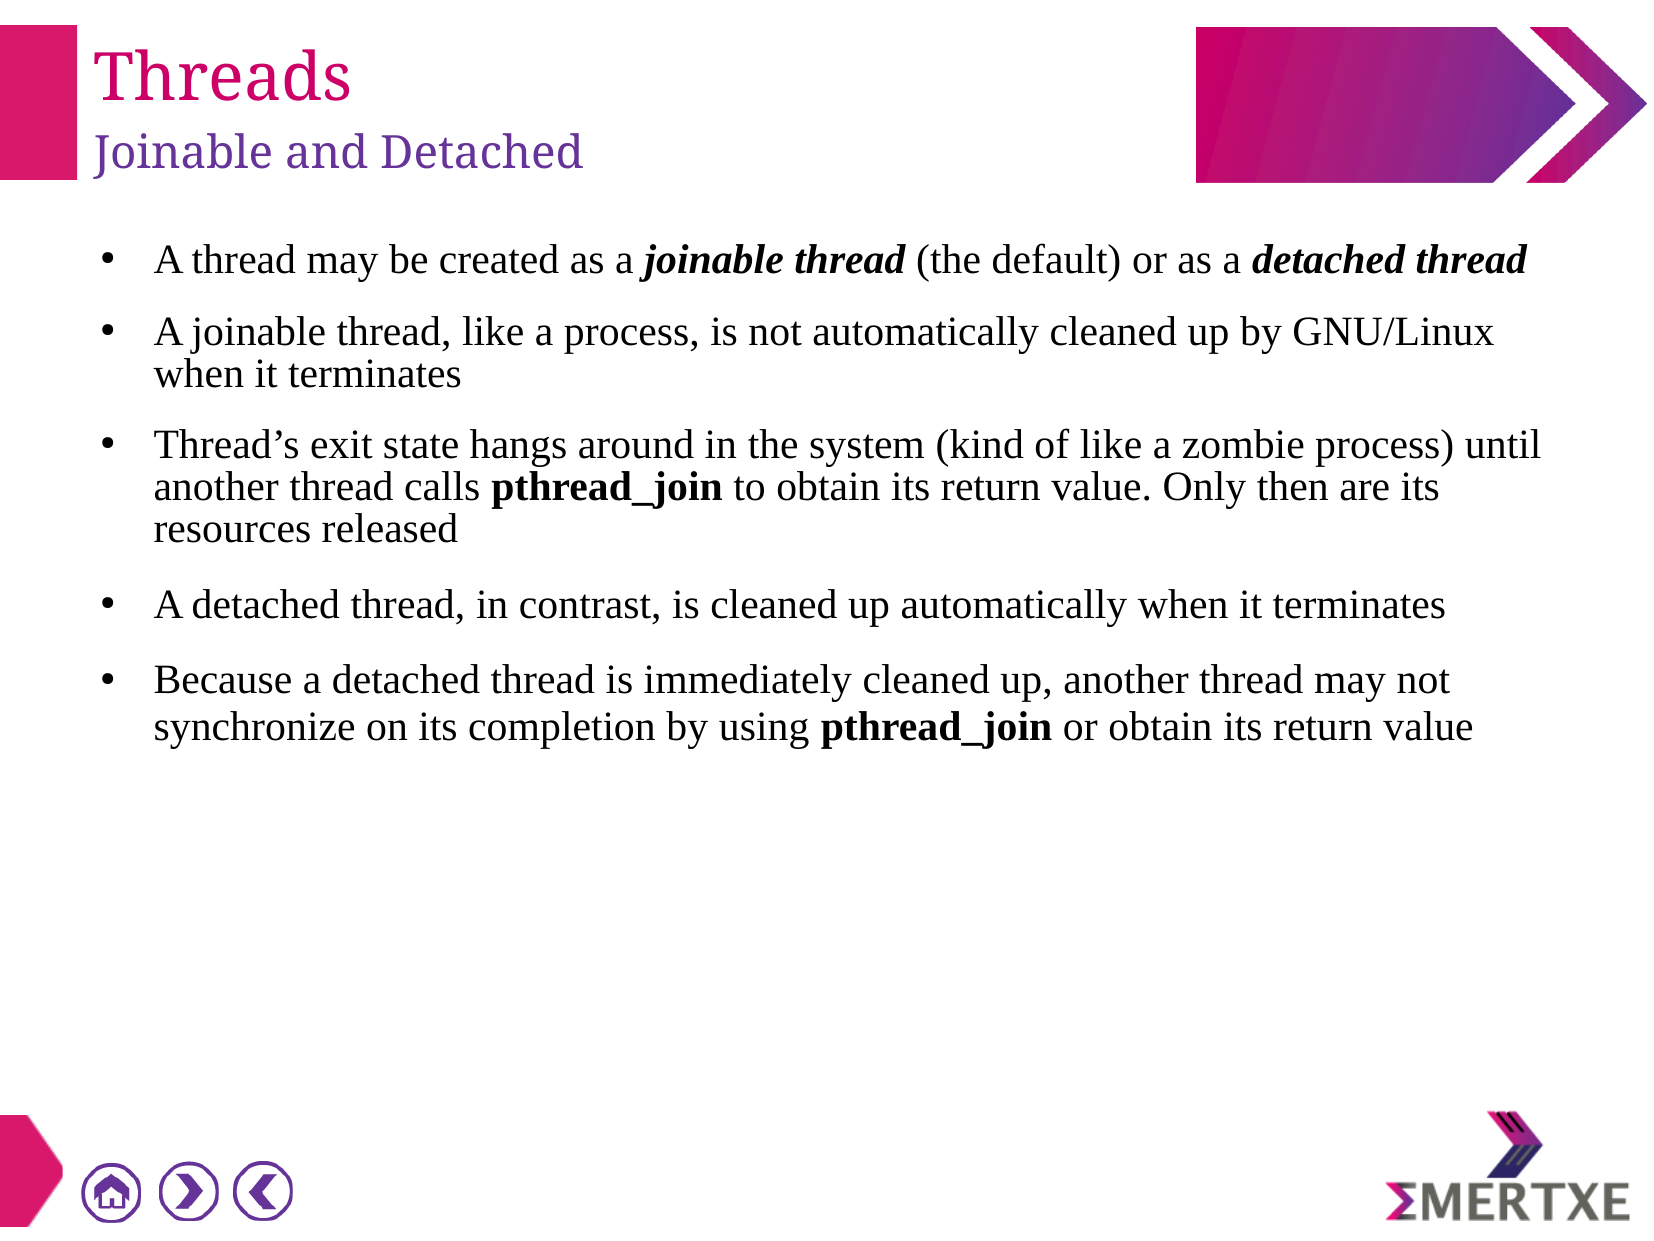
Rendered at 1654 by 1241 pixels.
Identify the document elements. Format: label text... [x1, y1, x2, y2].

title Threads Joinable and Detached [93, 2, 1571, 210]
picture [1571, 27, 1647, 183]
picture [81, 1163, 141, 1223]
picture [1385, 1107, 1631, 1221]
picture [159, 1161, 219, 1221]
picture [233, 1161, 293, 1221]
list A thread may be created as a joinable thread (the default) or as a detached thread A joinable thread, like a process, is not automatically cleaned up by GNU/Linux when it terminates Thread’s exit state hangs around in the system (kind of like a zombie process) until another thread calls pthread_join to obtain its return value. Only then are its resources released A detached thread, in contrast, is cleaned up automatically when it terminates Because a detached thread is immediately cleaned up, another thread may not synchronize on its completion by using pthread_join or obtain its return value [82, 240, 1571, 1094]
